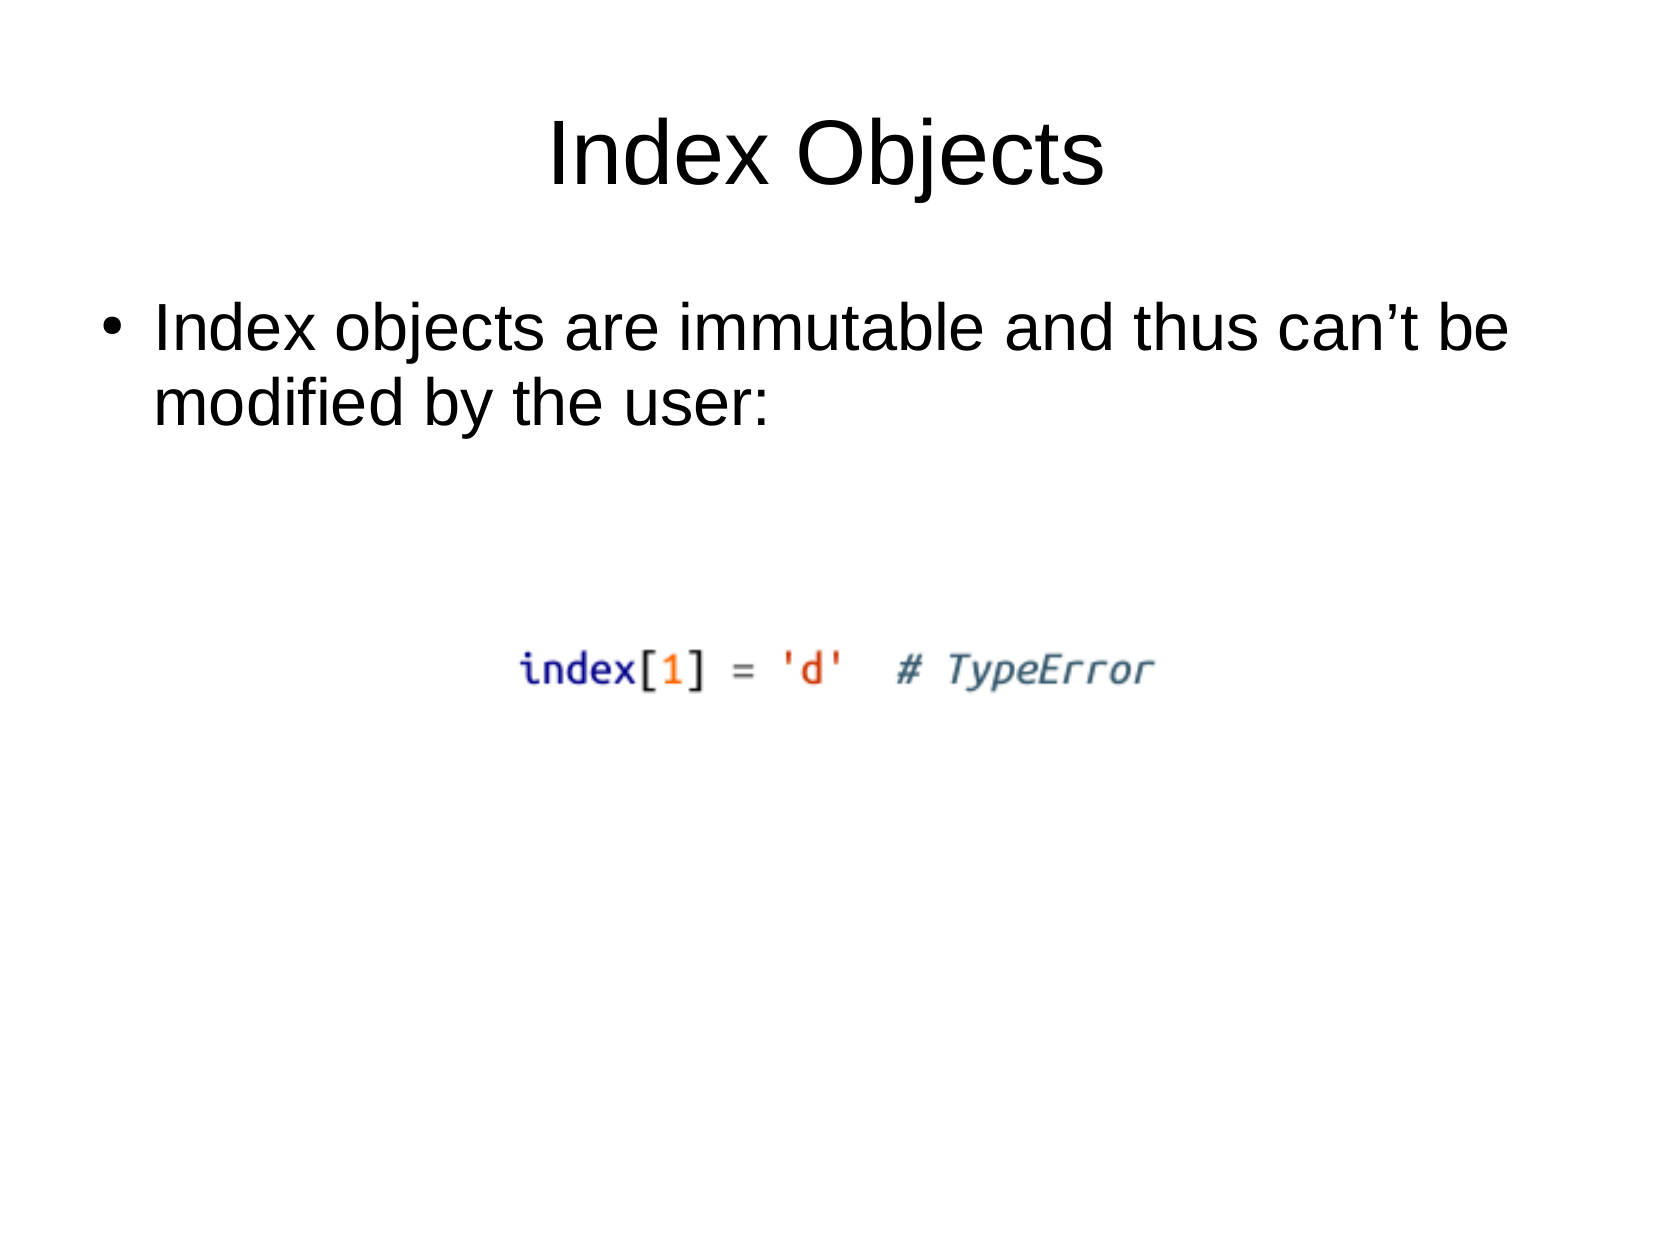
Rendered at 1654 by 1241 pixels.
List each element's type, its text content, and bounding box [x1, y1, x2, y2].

picture [495, 629, 1174, 718]
list Index objects are immutable and thus can’t be modified by the user: [82, 290, 1571, 1010]
title Index Objects [82, 49, 1571, 257]
